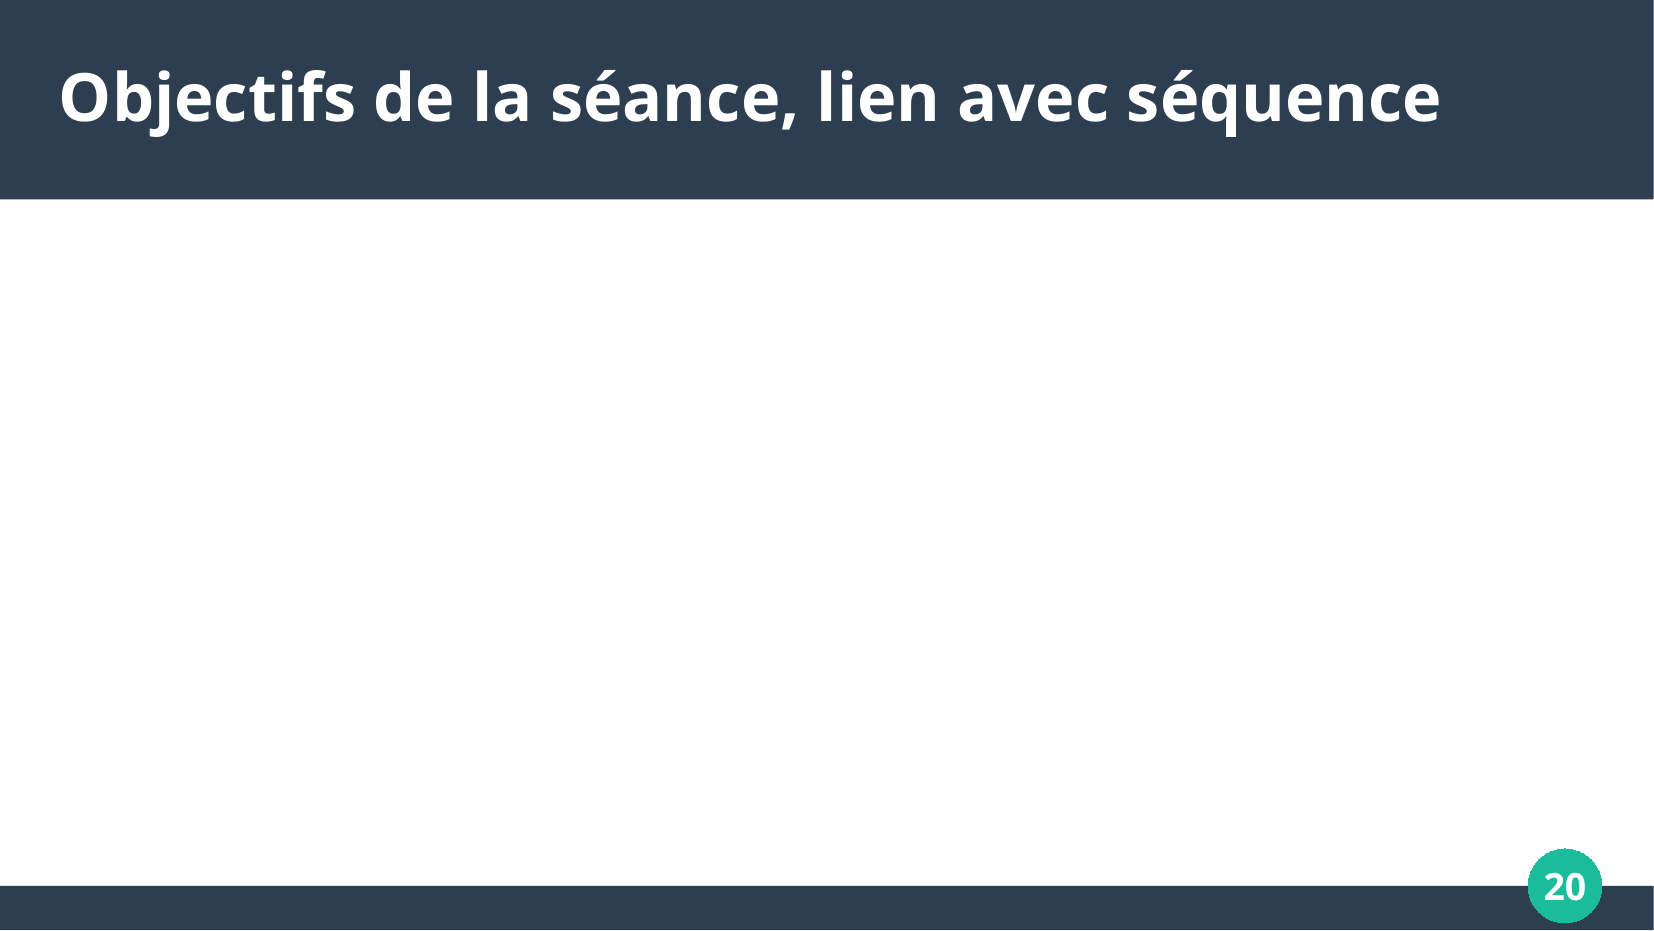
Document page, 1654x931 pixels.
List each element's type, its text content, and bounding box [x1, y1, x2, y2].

title Objectifs de la séance, lien avec séquence [59, 37, 1595, 155]
